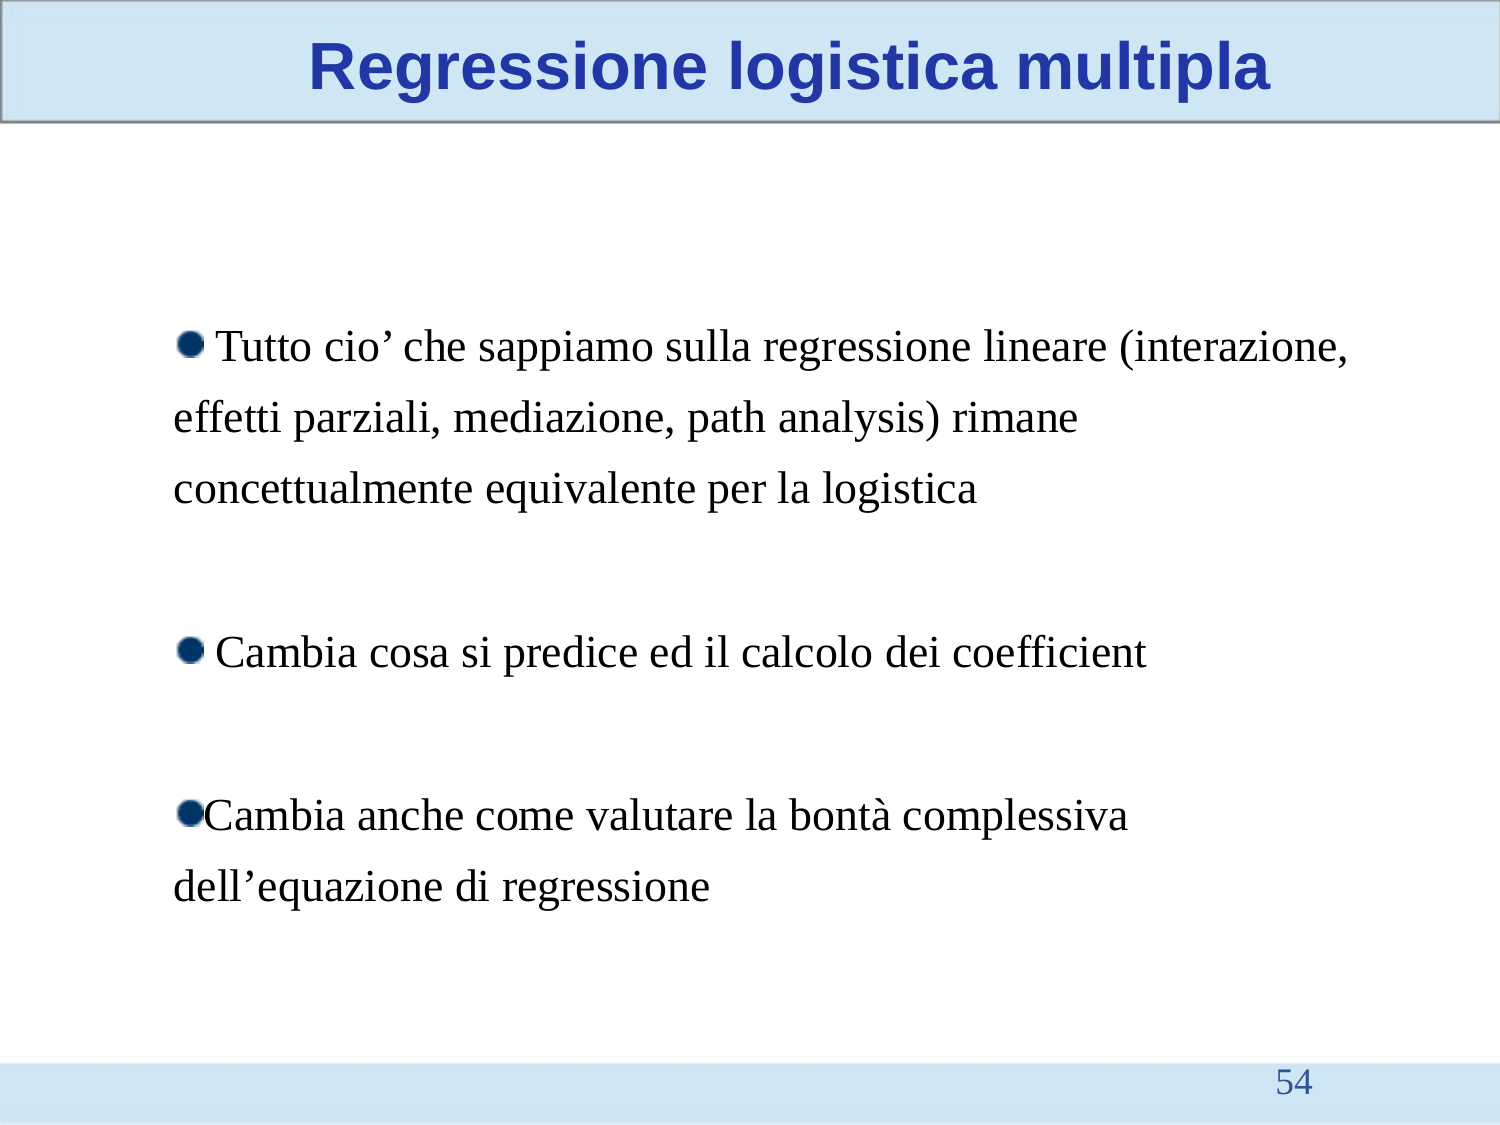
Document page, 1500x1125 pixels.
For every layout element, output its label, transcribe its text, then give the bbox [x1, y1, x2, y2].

slide_number [1074, 1024, 1425, 1103]
text_box Tutto cio’ che sappiamo sulla regressione lineare (interazione, effetti parziali, mediazione, path analysis) rimane concettualmente equivalente per la logistica Cambia cosa si predice ed il calcolo dei coefficient Cambia anche come valutare la bontà complessiva dell’equazione di regressione [159, 291, 1385, 919]
picture [0, 0, 1500, 1125]
title Regressione logistica multipla [236, 12, 1345, 113]
